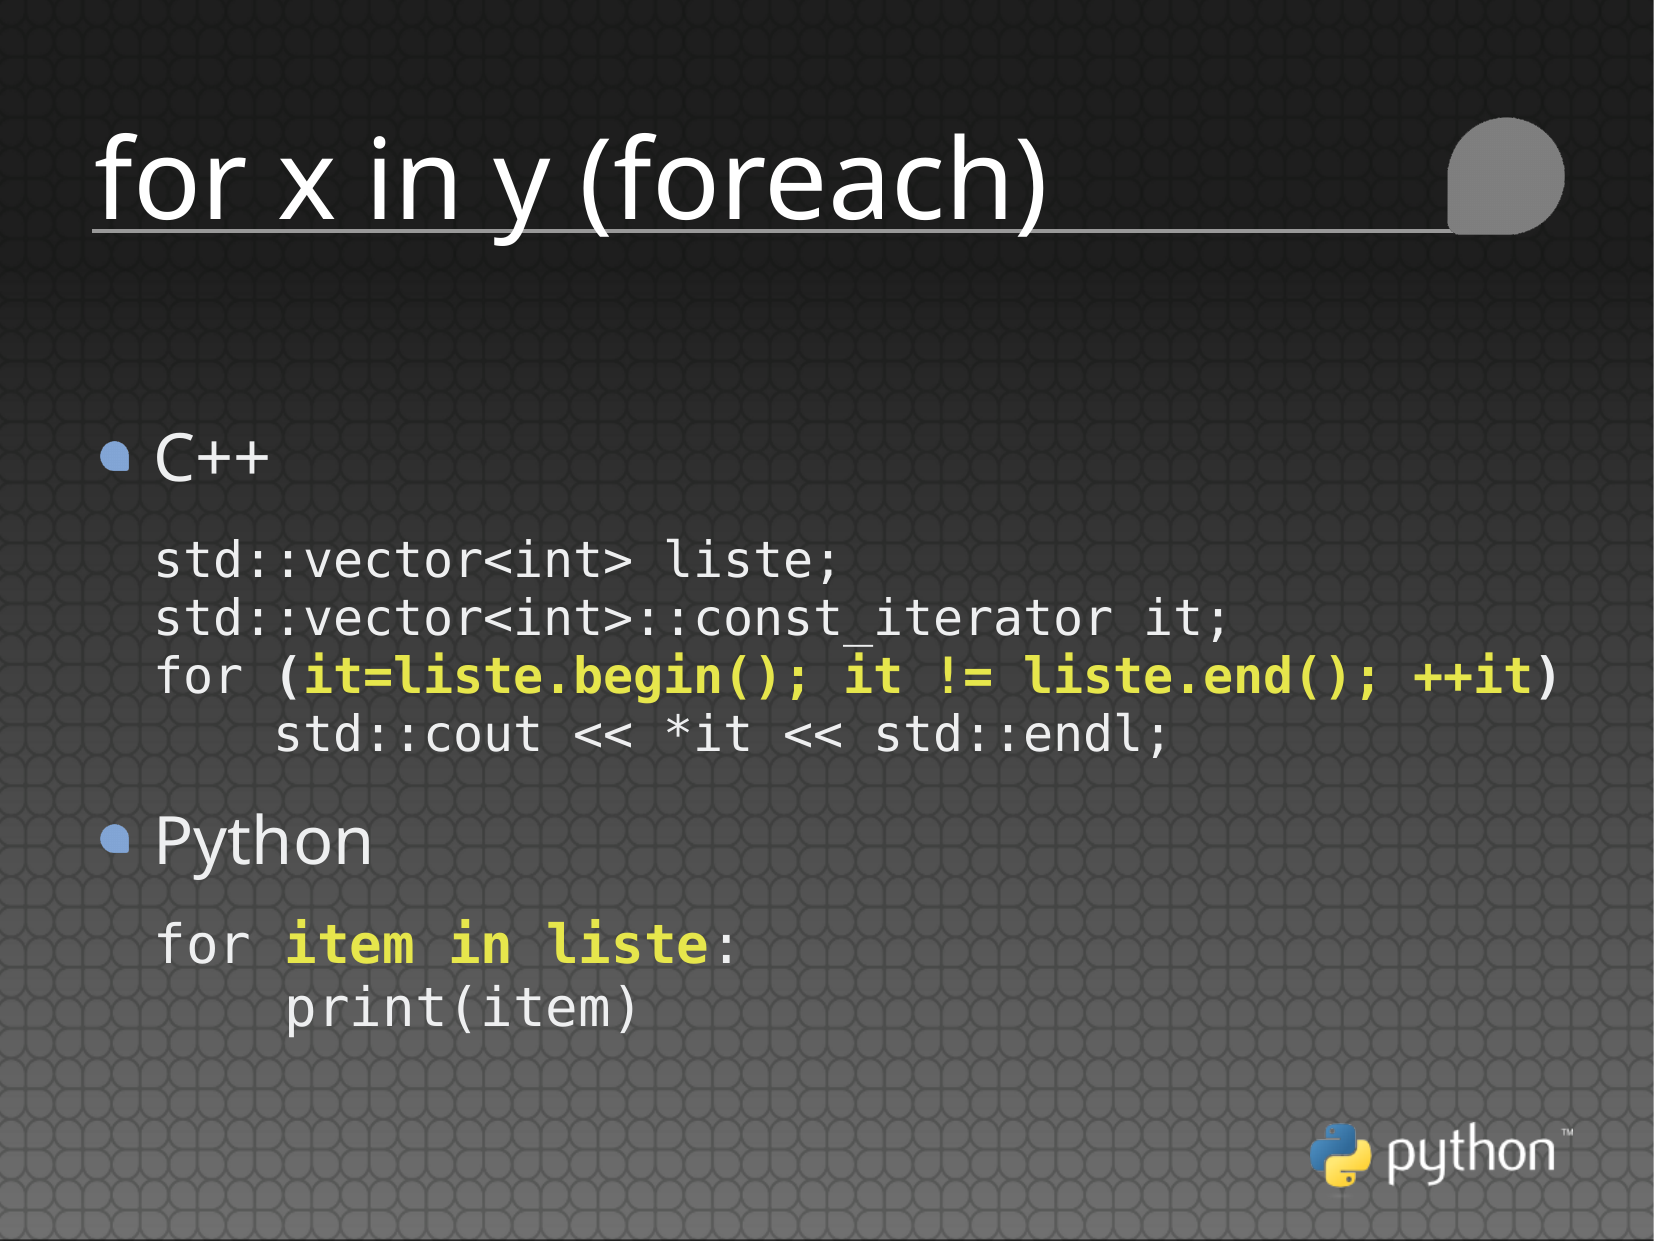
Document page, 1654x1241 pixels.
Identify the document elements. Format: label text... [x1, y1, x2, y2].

list C++ std::vector<int> liste; std::vector<int>::const_iterator it; for (it=liste.begin(); it != liste.end(); ++it) std::cout << *it << std::endl; Python for item in liste: print(item) [82, 290, 1571, 1094]
picture [0, 0, 1654, 1241]
title for x in y (foreach) [94, 100, 1426, 251]
